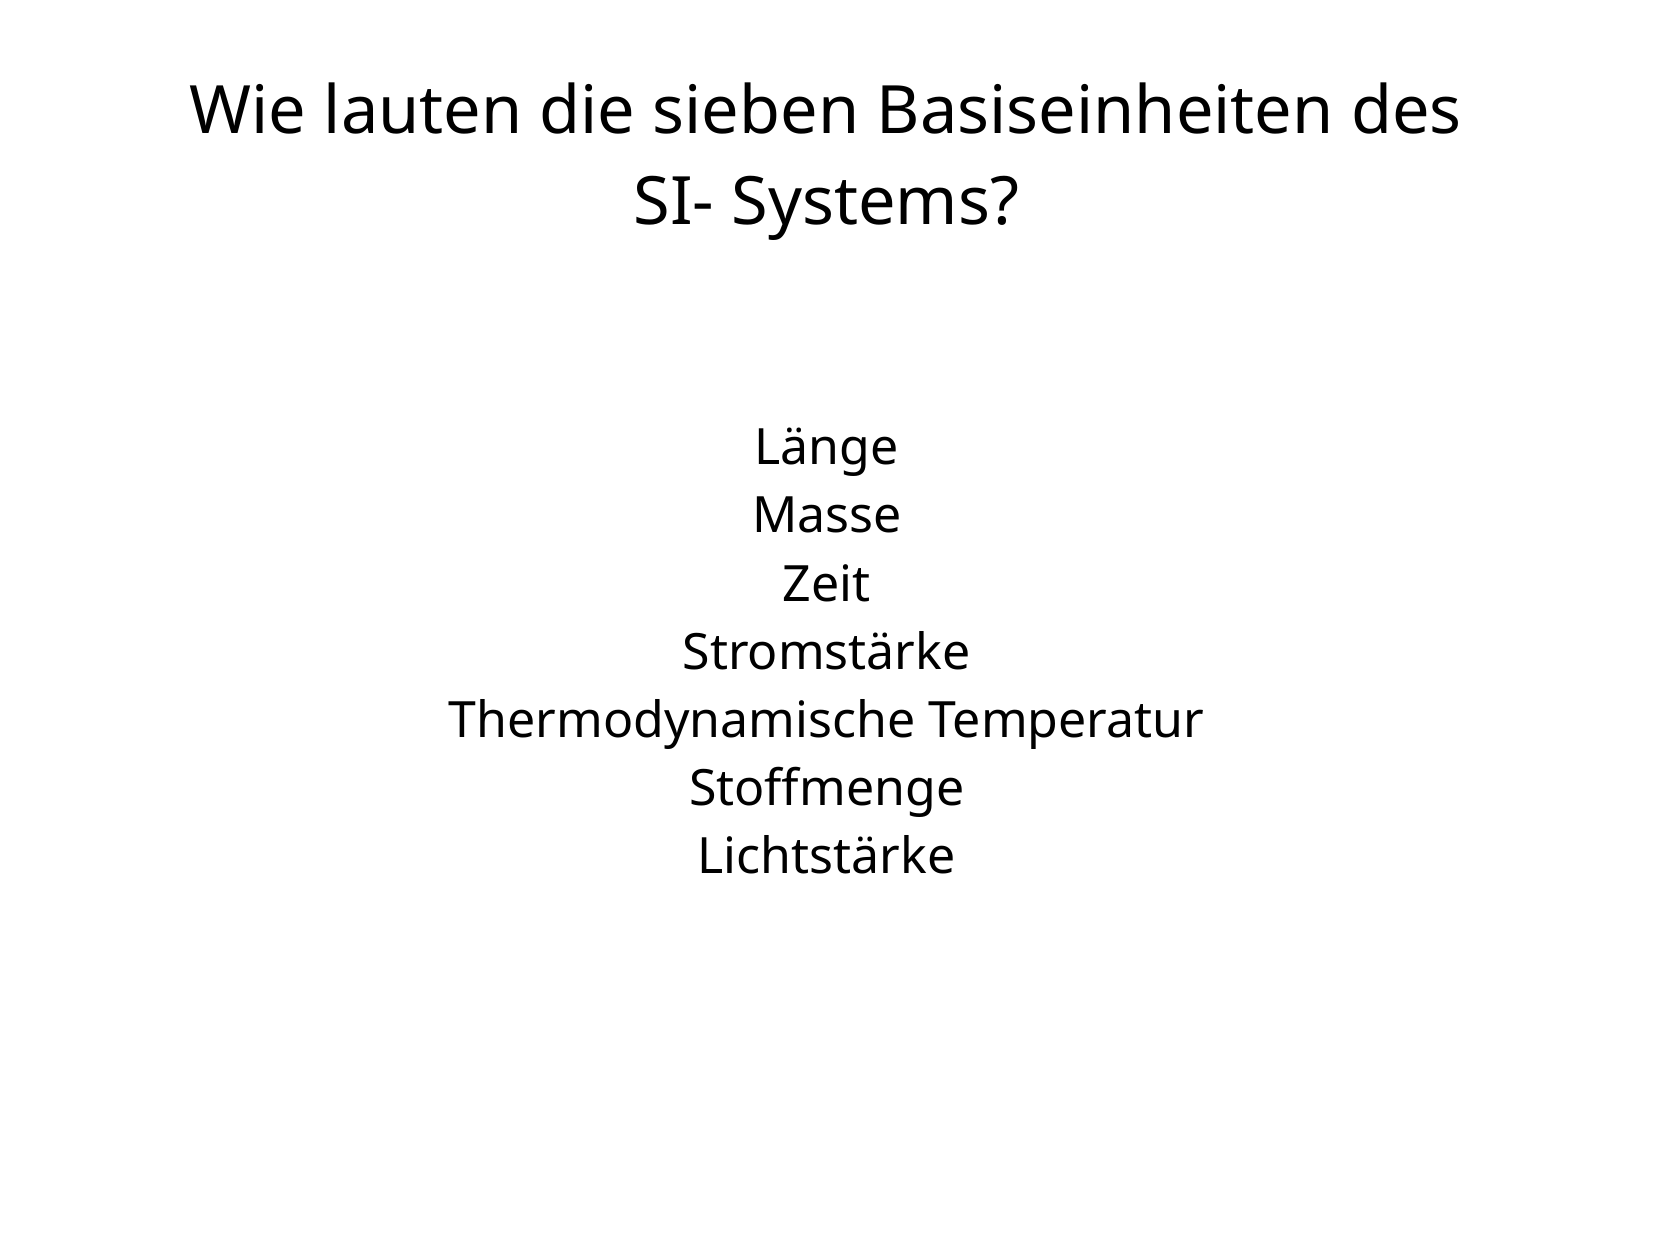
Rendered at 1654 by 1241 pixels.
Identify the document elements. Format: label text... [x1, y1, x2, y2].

title Wie lauten die sieben Basiseinheiten des SI‑ Systems? [82, 49, 1571, 257]
subtitle Länge Masse Zeit Stromstärke Thermodynamische Temperatur Stoffmenge Lichtstärke [82, 290, 1571, 1010]
